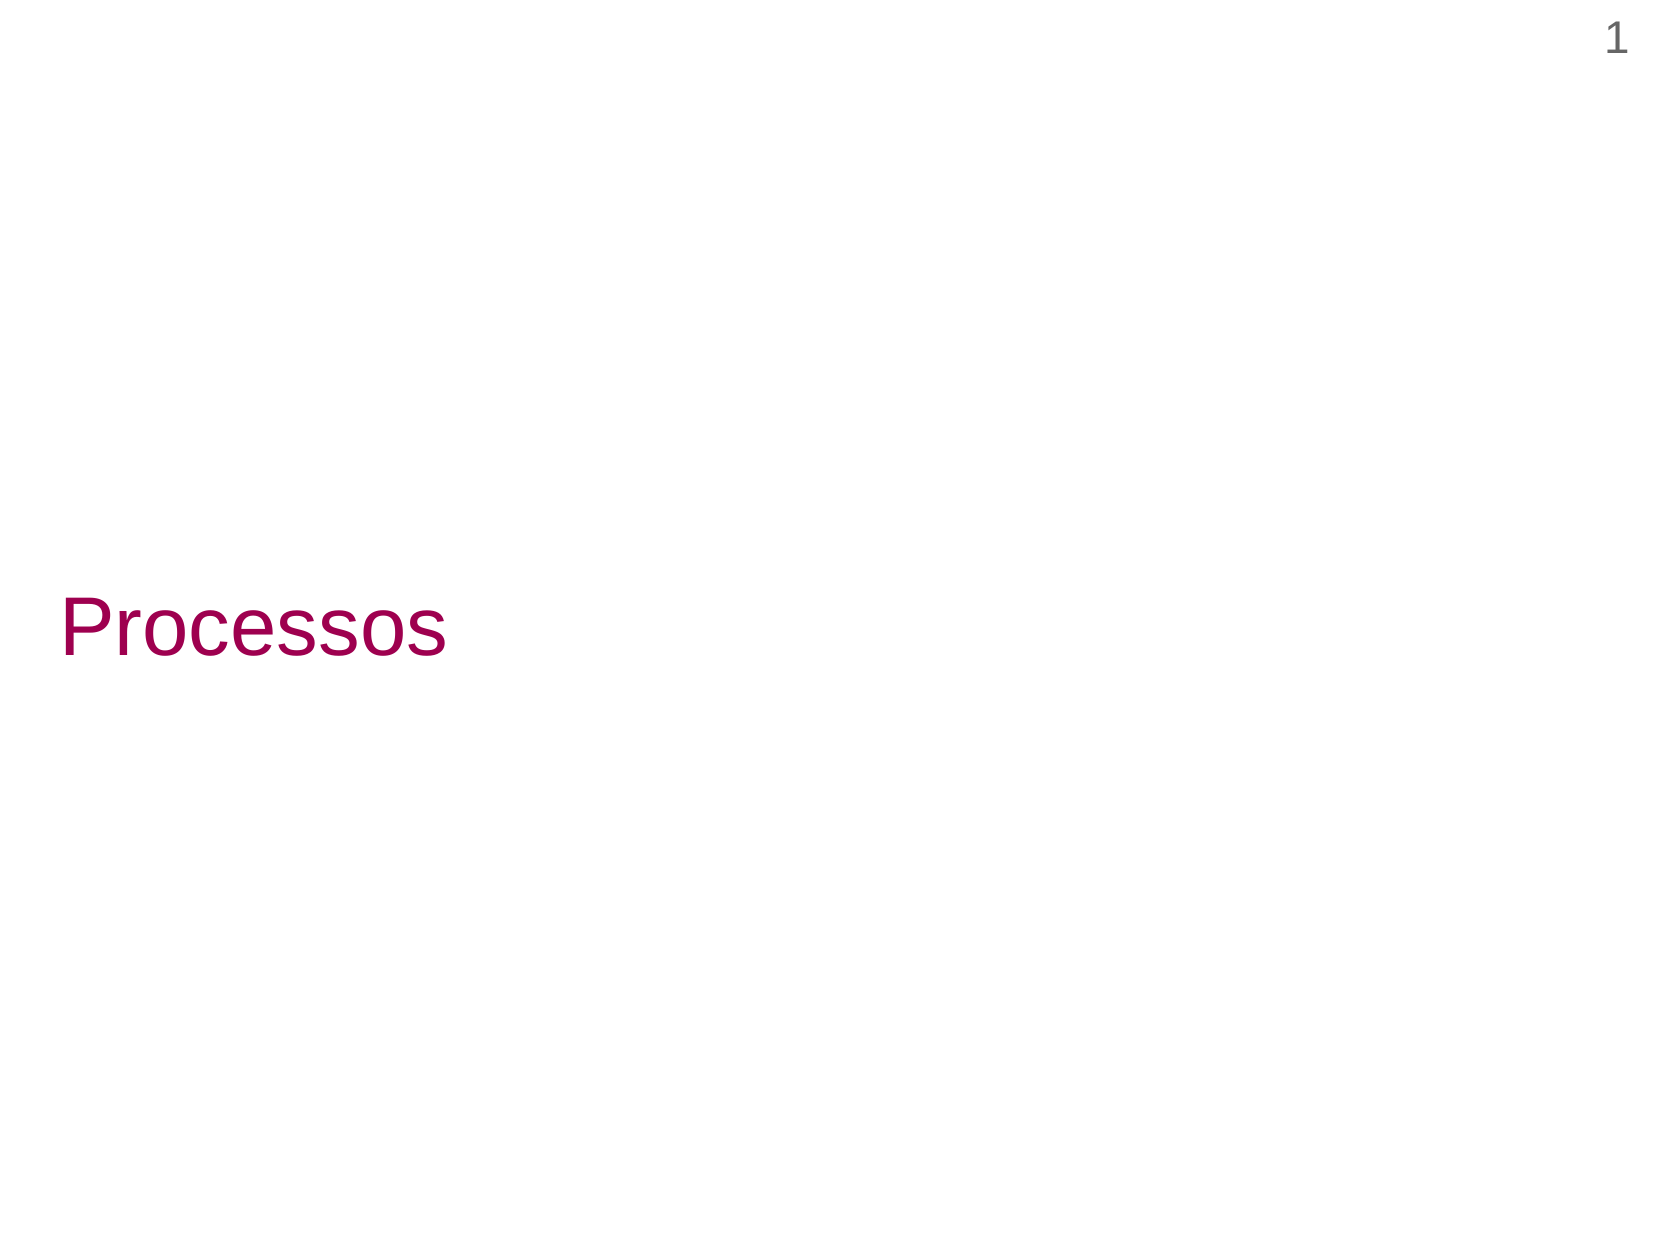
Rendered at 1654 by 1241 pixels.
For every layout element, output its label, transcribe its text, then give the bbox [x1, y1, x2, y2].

title Processos [59, 29, 1595, 1211]
